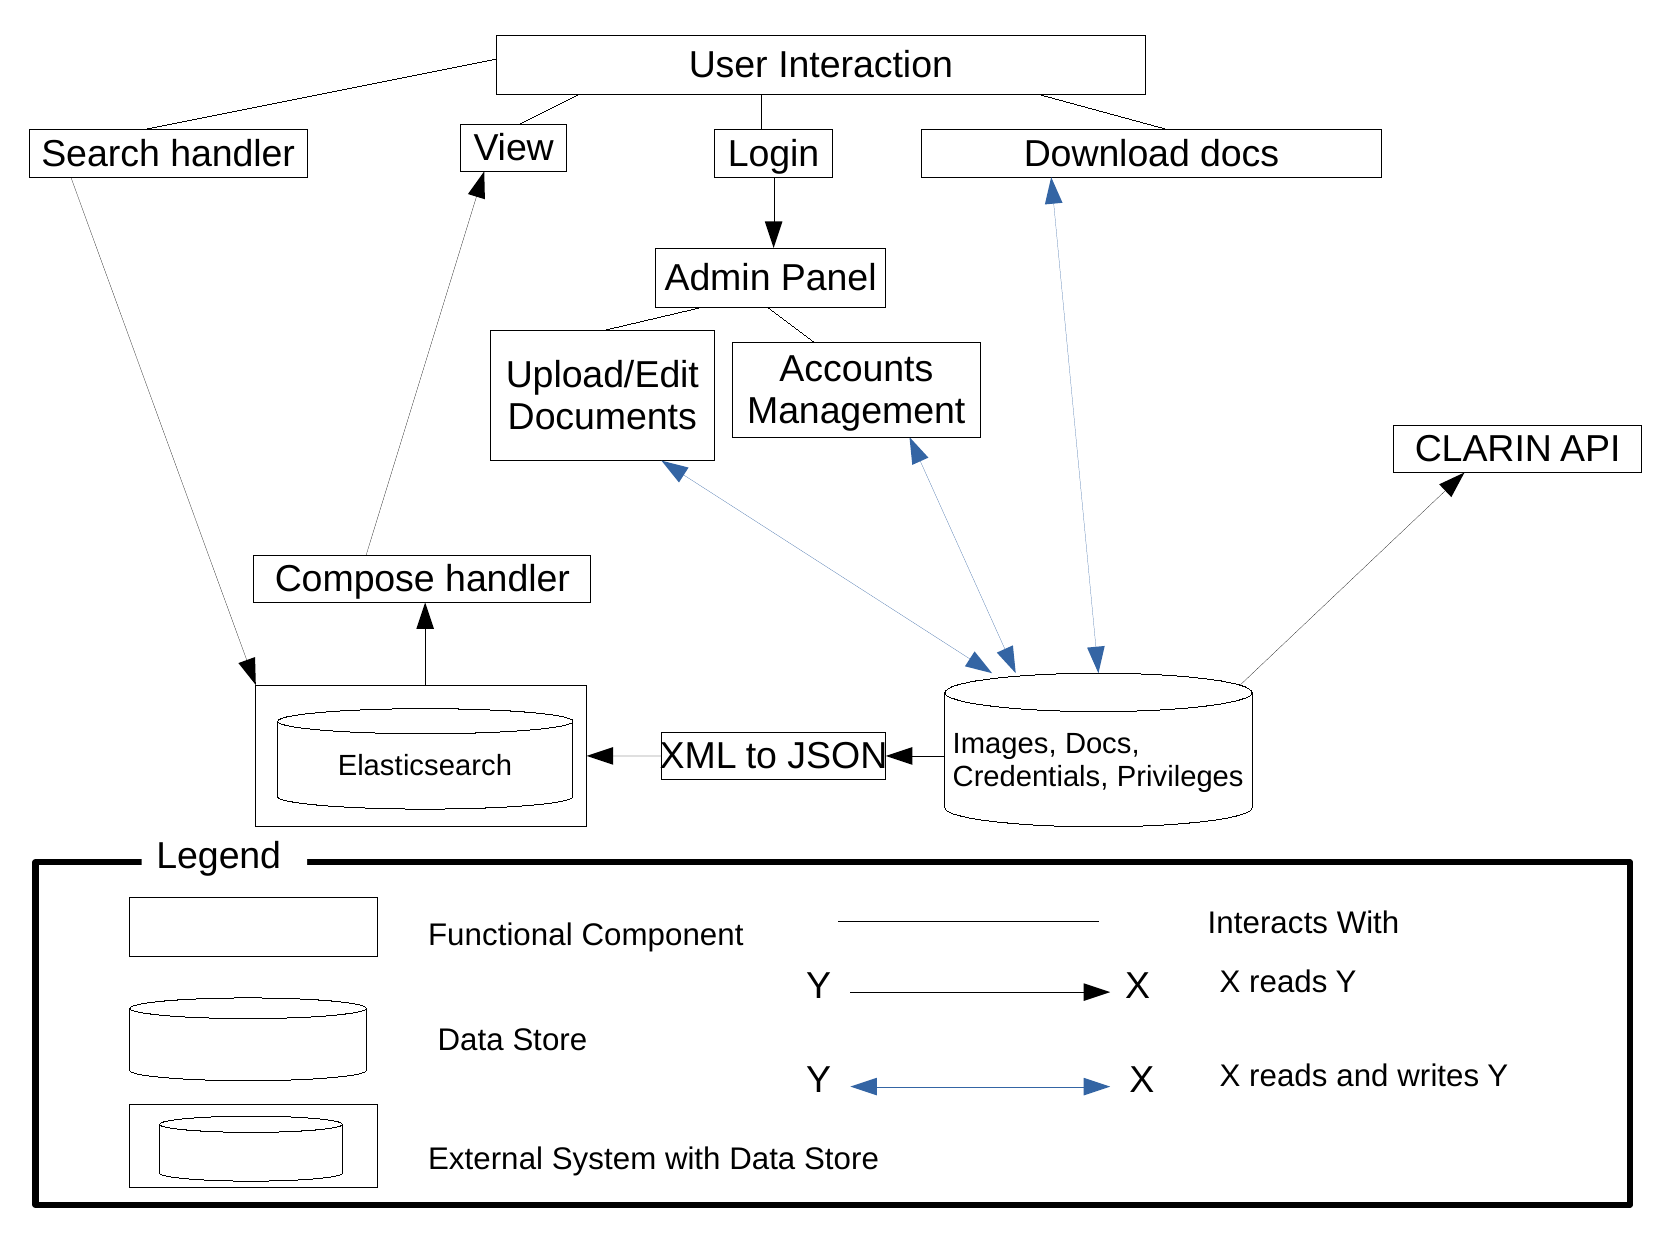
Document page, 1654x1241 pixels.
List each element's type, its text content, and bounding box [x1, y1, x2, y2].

text_box XML to JSON [661, 732, 886, 780]
text_box Download docs [921, 129, 1382, 178]
text_box Images, Docs, Credentials, Privileges [944, 693, 1253, 827]
text_box Search handler [29, 129, 308, 178]
text_box CLARIN API [1393, 425, 1642, 473]
text_box External System with Data Store [413, 1133, 910, 1184]
text_box Admin Panel [655, 248, 886, 308]
text_box Login [714, 129, 833, 178]
text_box [35, 862, 1630, 1205]
text_box View [460, 124, 567, 172]
text_box Elasticsearch [277, 722, 573, 810]
text_box User Interaction [496, 35, 1146, 95]
text_box Compose handler [253, 555, 591, 603]
text_box Upload/Edit Documents [490, 330, 715, 461]
text_box Legend [141, 826, 308, 884]
text_box Accounts Management [732, 342, 981, 438]
